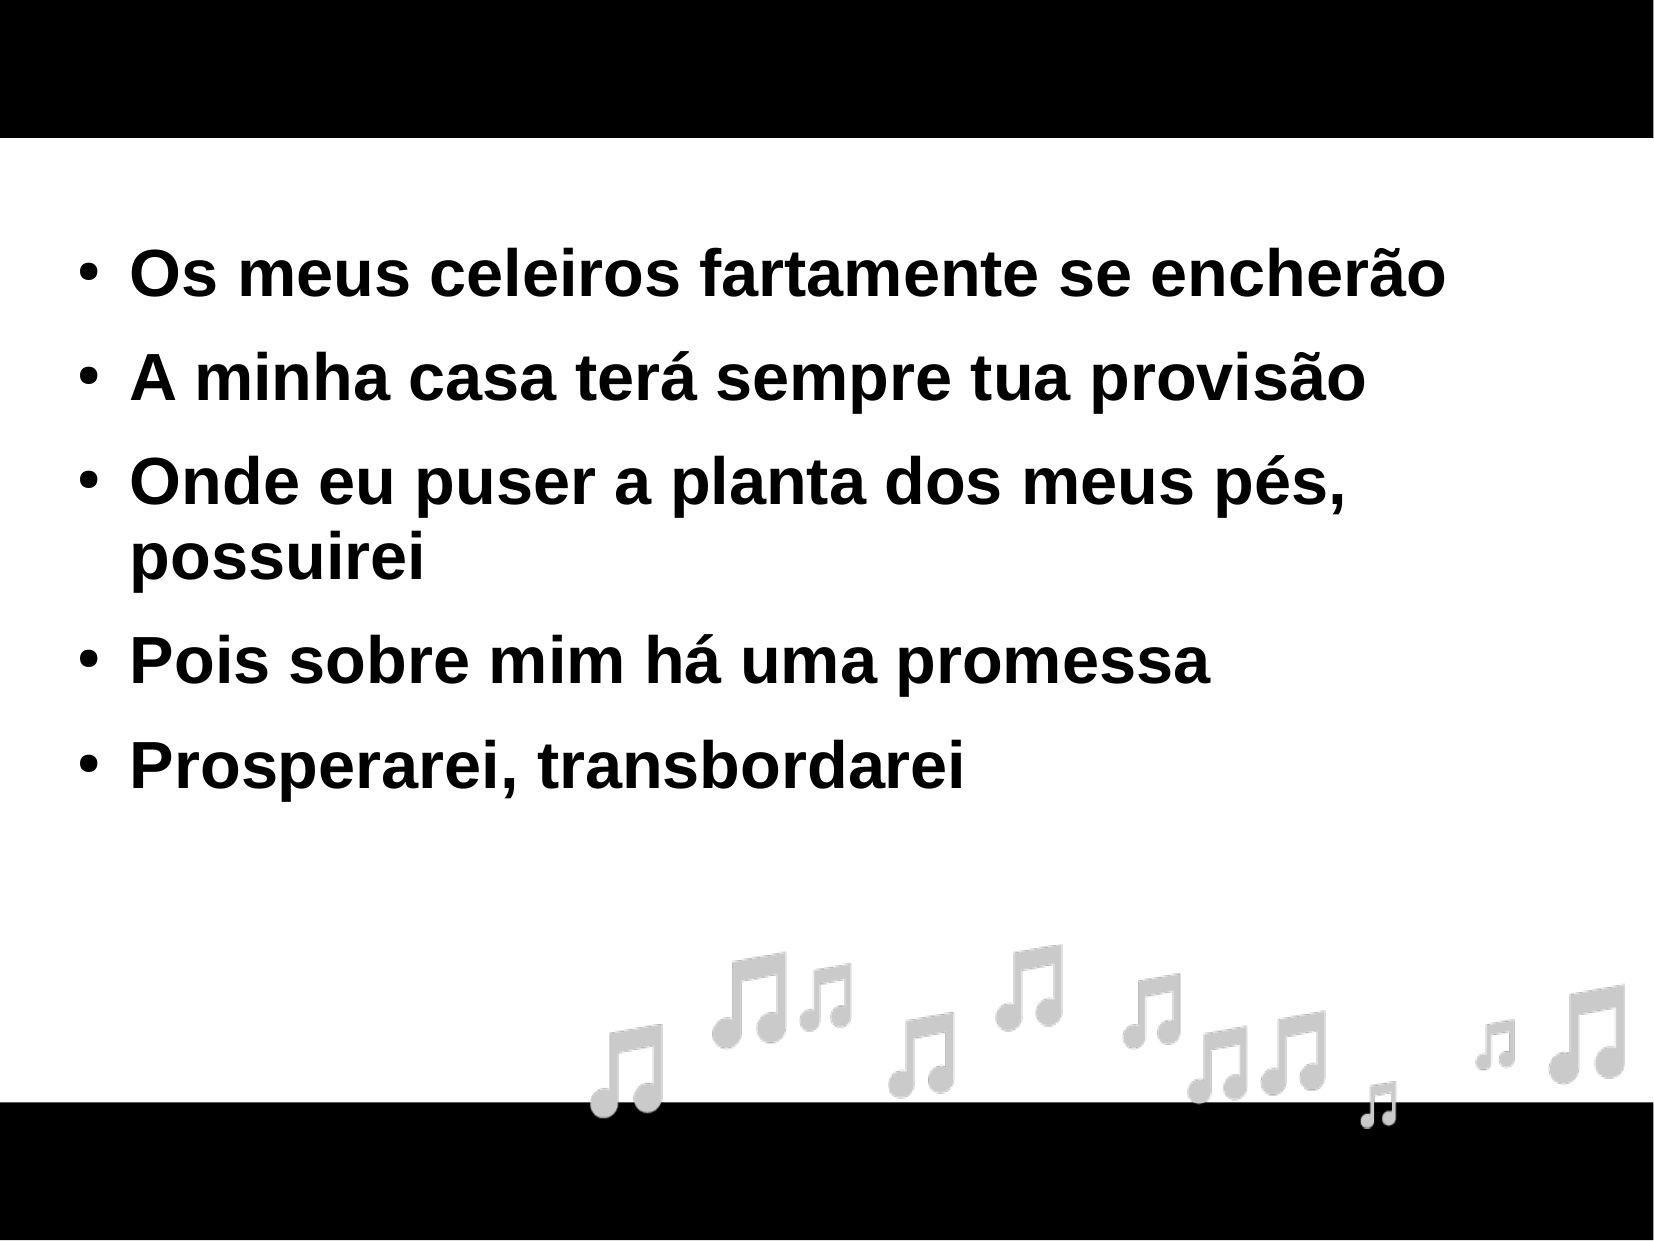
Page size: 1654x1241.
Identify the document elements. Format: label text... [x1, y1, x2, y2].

list Os meus celeiros fartamente se encherão A minha casa terá sempre tua provisão Onde eu puser a planta dos meus pés, possuirei Pois sobre mim há uma promessa Prosperarei, transbordarei [59, 236, 1595, 1024]
